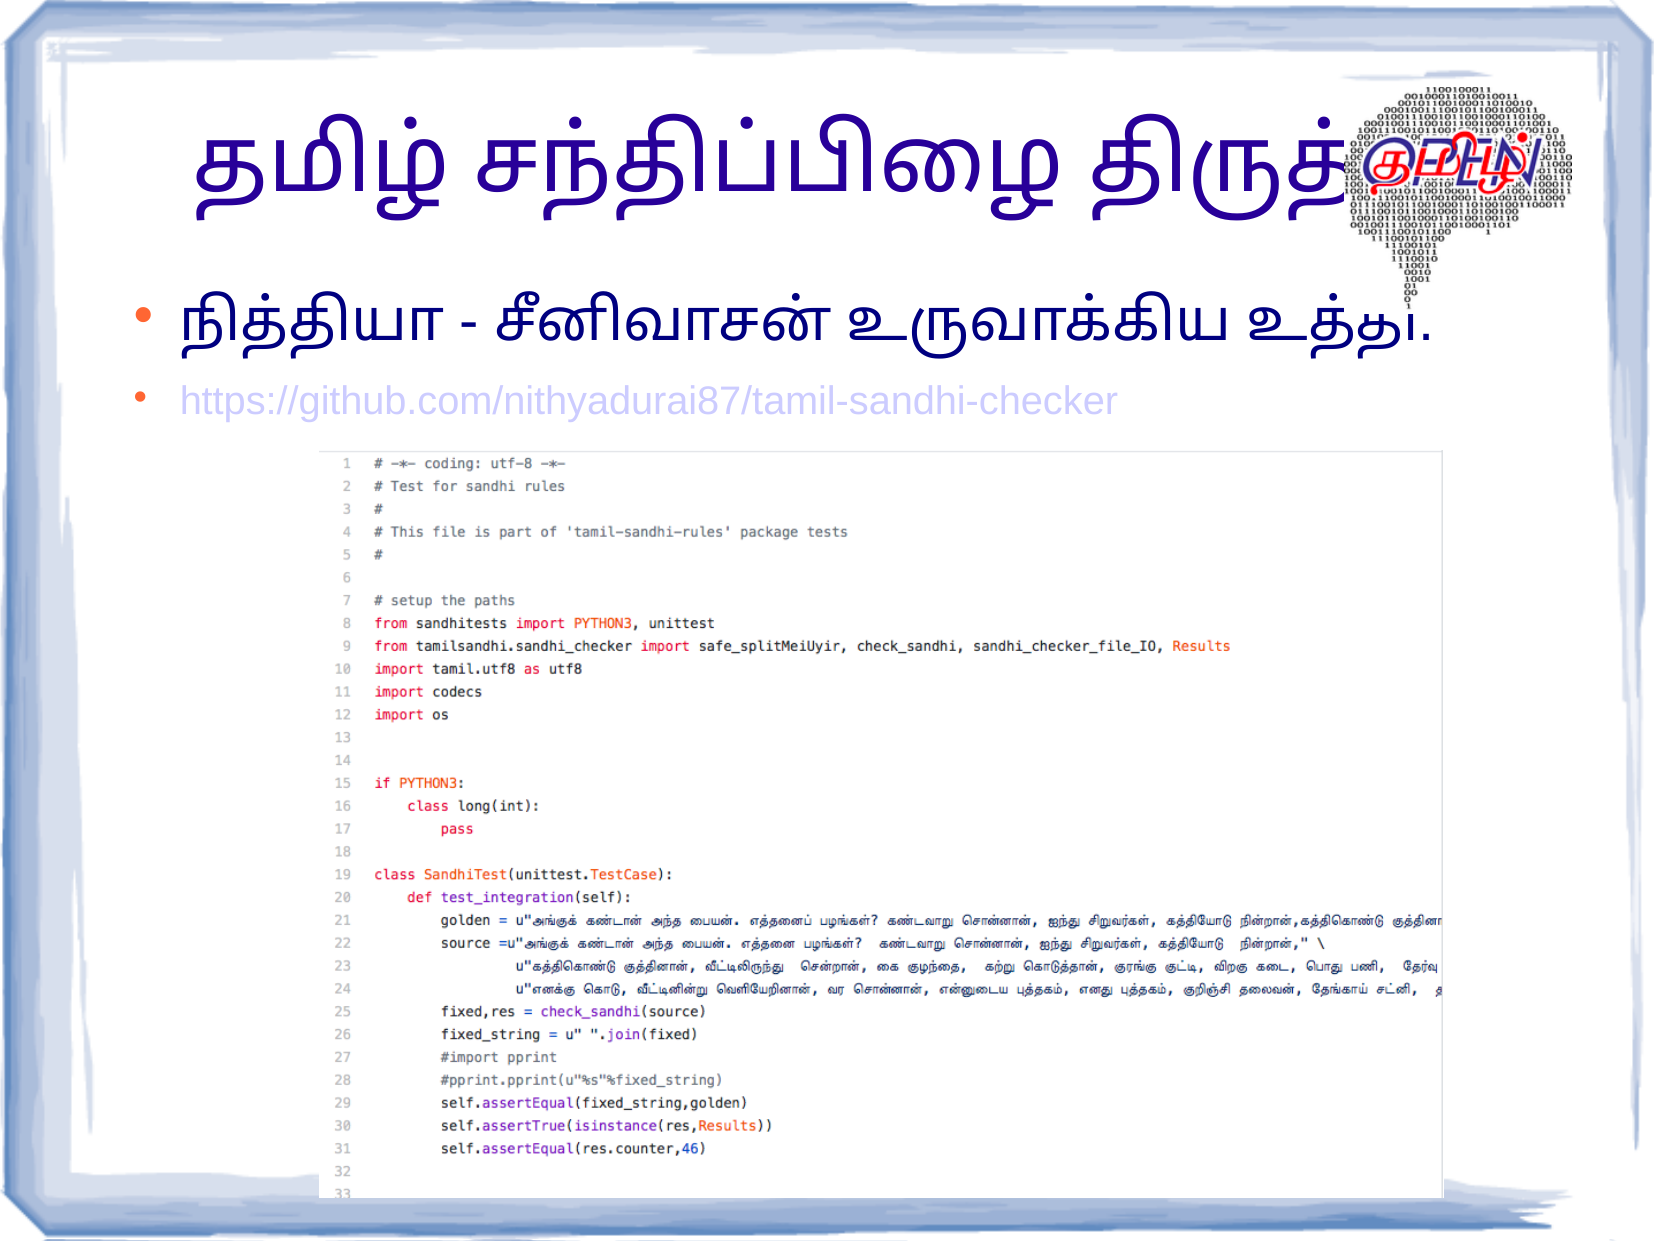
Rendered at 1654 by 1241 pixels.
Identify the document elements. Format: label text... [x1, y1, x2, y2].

list நித்தியா - சீனிவாசன் உருவாக்கிய உத்தி. https://github.com/nithyadurai87/tamil-sandhi-checker [118, 283, 1542, 466]
picture [0, 0, 1654, 1241]
title தமிழ் சந்திப்பிழை திருத்தி [82, 49, 1571, 257]
